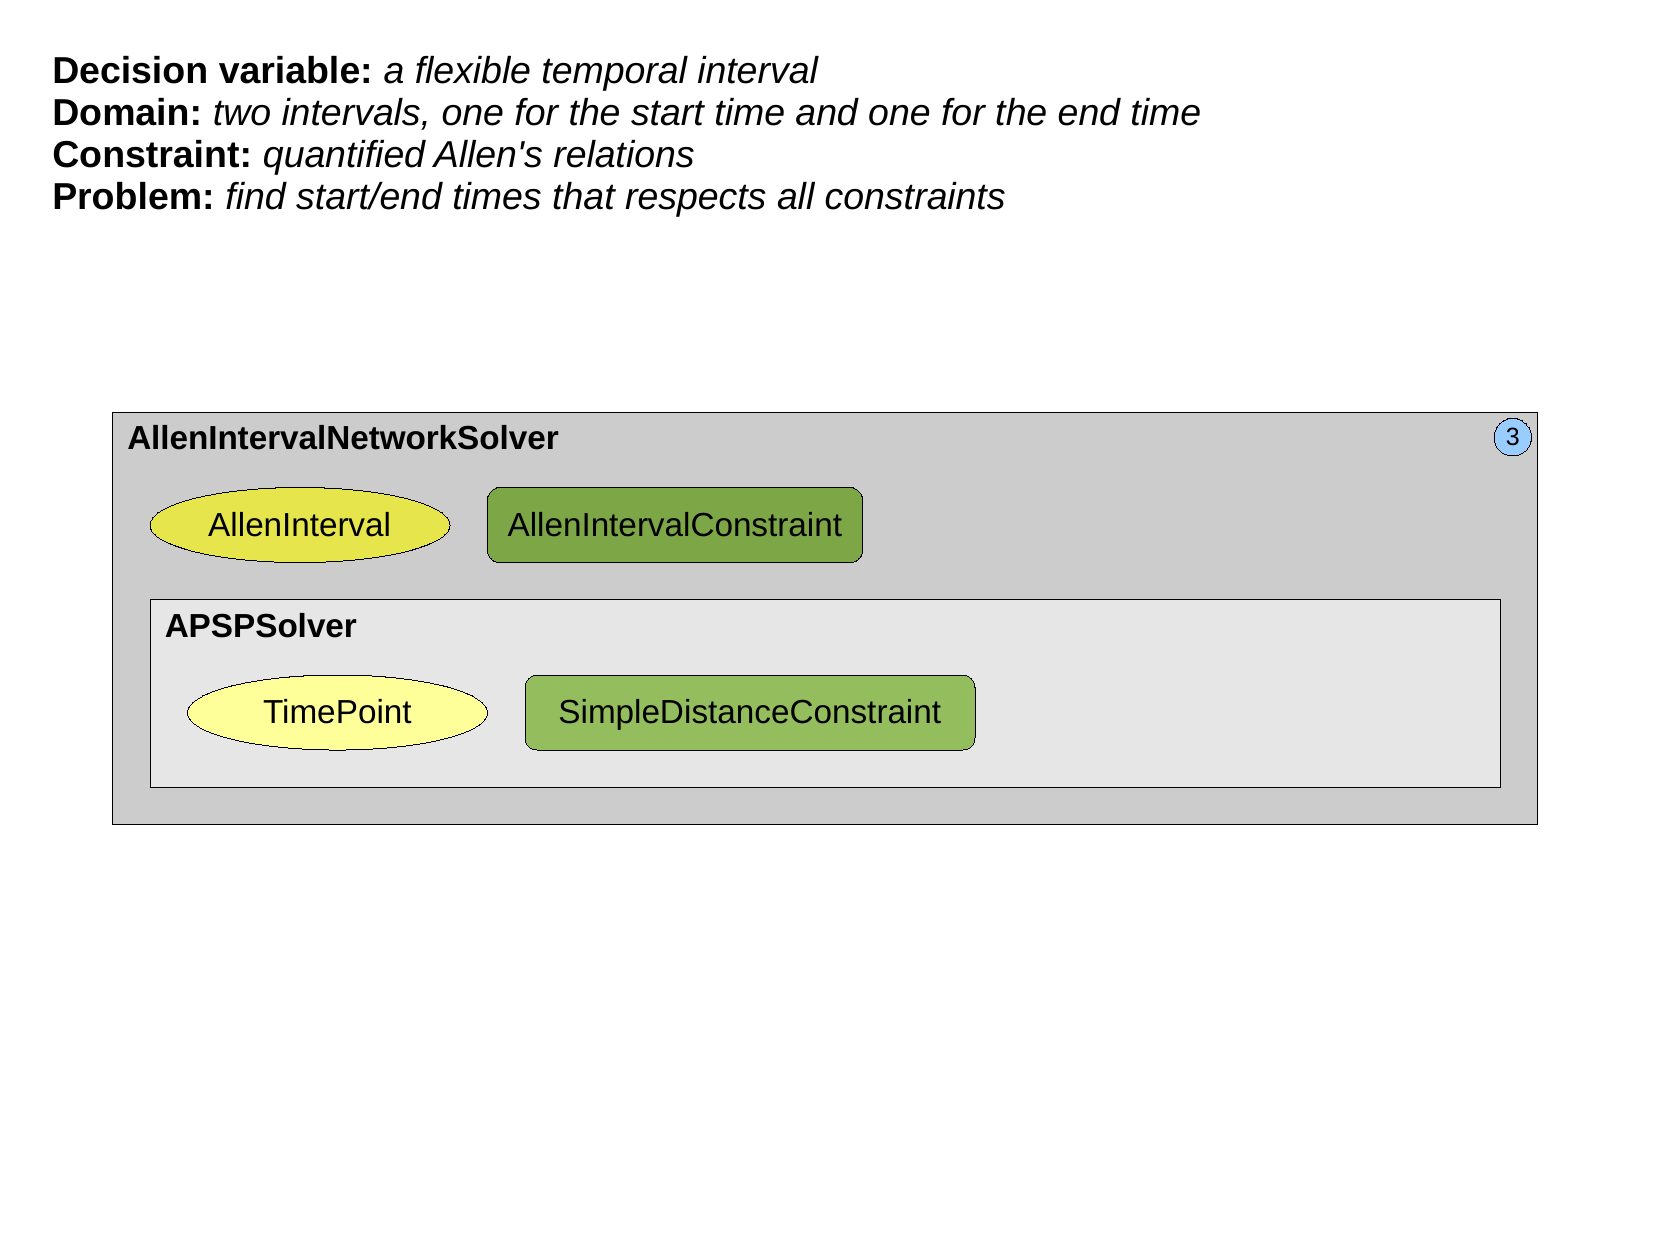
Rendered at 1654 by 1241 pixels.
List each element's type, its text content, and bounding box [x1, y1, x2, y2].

text_box AllenIntervalNetworkSolver [112, 412, 1538, 825]
text_box APSPSolver [150, 599, 1501, 788]
text_box AllenIntervalConstraint [487, 487, 863, 563]
text_box Decision variable: a flexible temporal interval Domain: two intervals, one for the start time and one for the end time Constraint: quantified Allen's relations Problem: find start/end times that respects all constraints [37, 42, 1228, 226]
text_box SimpleDistanceConstraint [525, 675, 976, 751]
text_box AllenInterval [150, 487, 451, 563]
text_box 3 [1494, 418, 1532, 456]
text_box TimePoint [187, 675, 488, 751]
